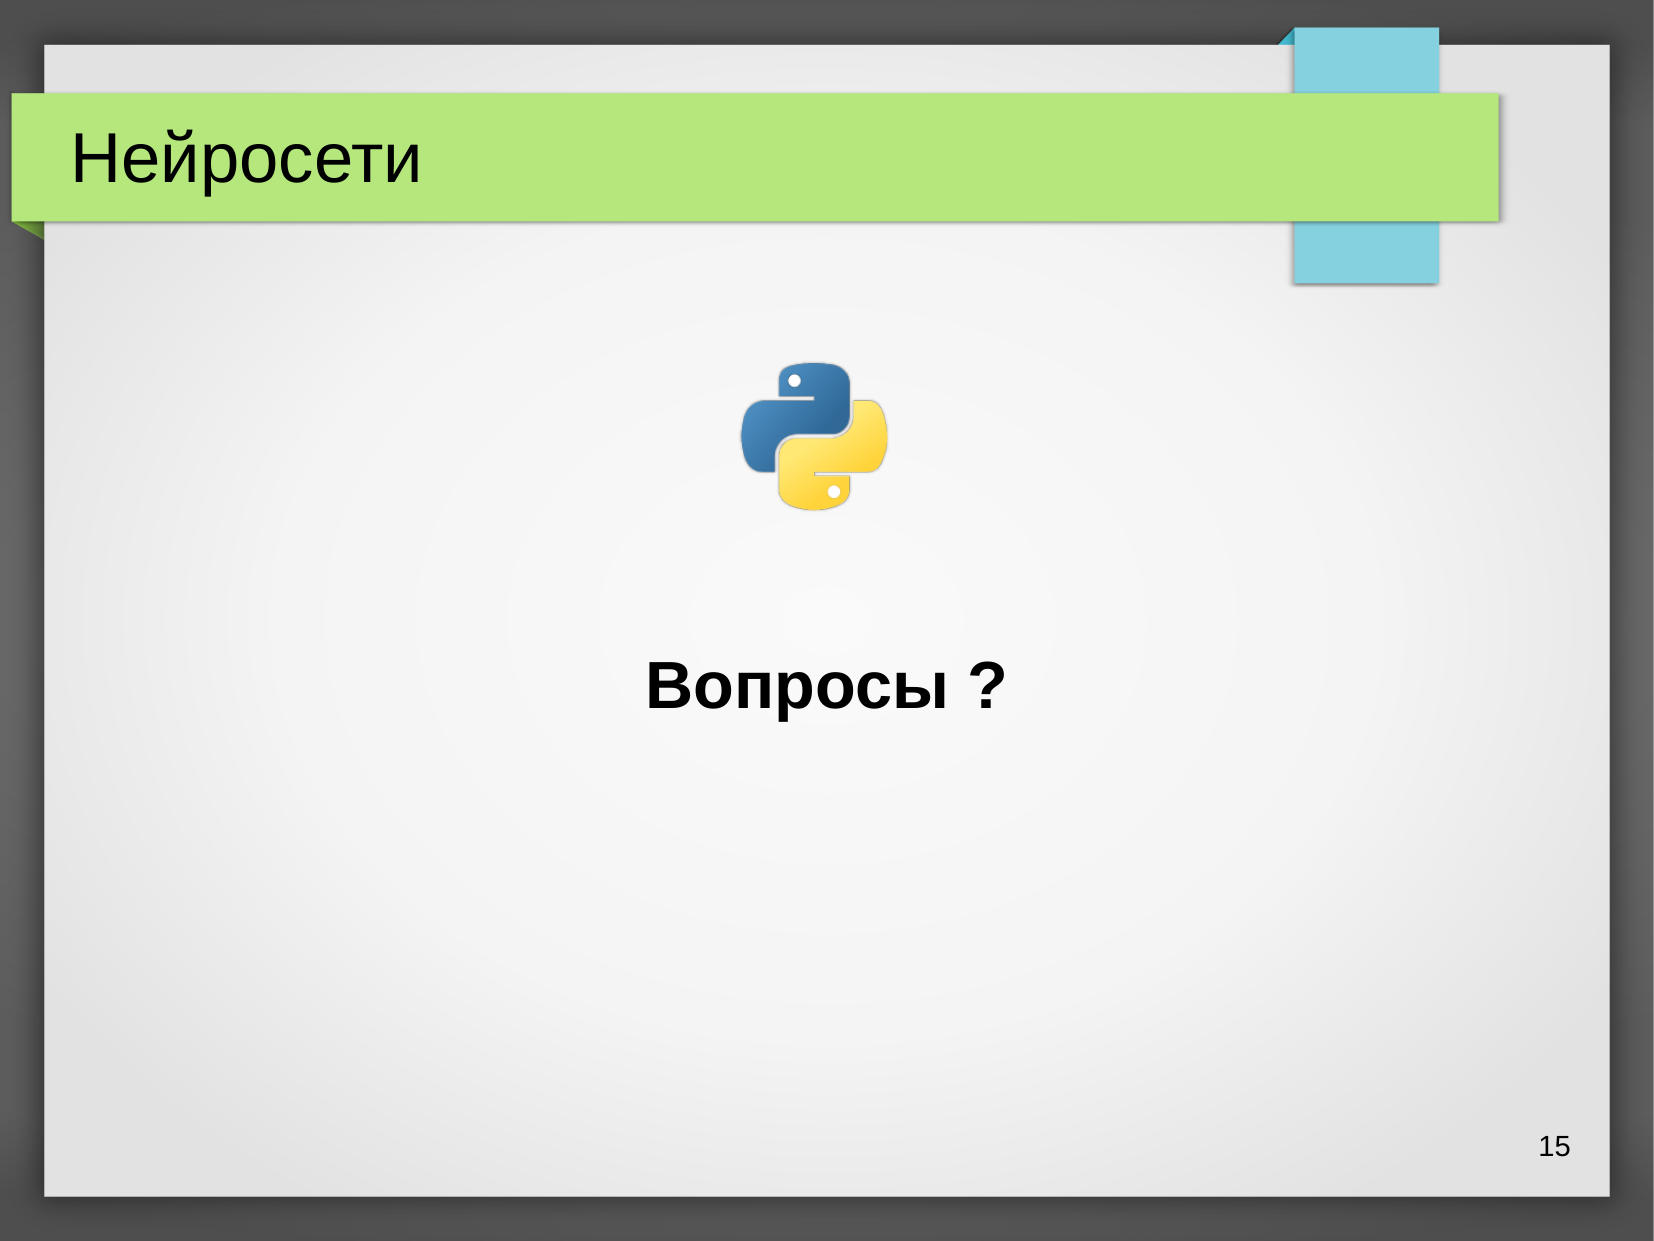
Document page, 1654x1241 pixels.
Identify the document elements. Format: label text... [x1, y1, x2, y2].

subtitle Вопросы ? [82, 236, 1571, 1134]
picture [0, 0, 1654, 1241]
title Нейросети [70, 118, 1205, 199]
